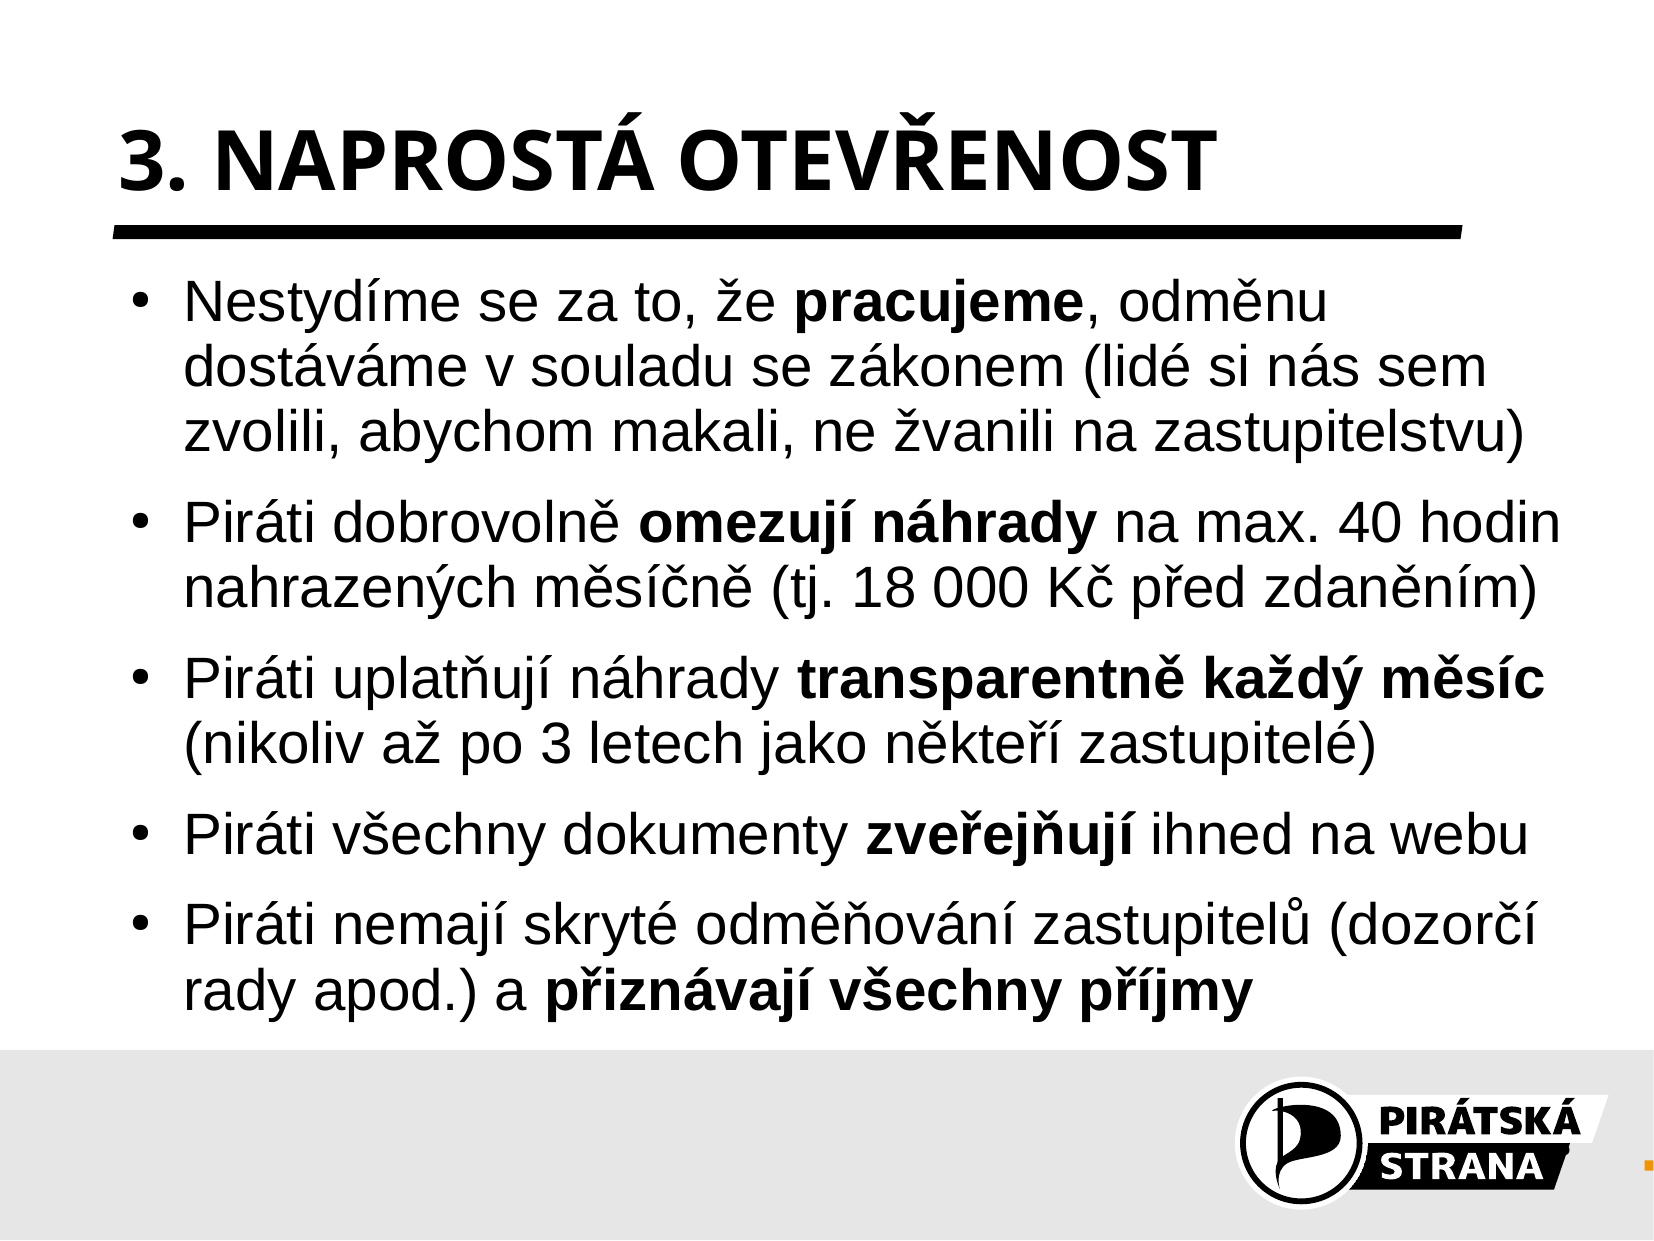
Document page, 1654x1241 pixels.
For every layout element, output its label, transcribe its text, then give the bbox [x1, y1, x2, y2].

title 3. NAPROSTÁ OTEVŘENOST [118, 8, 1576, 216]
list Nestydíme se za to, že pracujeme, odměnu dostáváme v souladu se zákonem (lidé si nás sem zvolili, abychom makali, ne žvanili na zastupitelstvu) Piráti dobrovolně omezují náhrady na max. 40 hodin nahrazených měsíčně (tj. 18 000 Kč před zdaněním) Piráti uplatňují náhrady transparentně každý měsíc (nikoliv až po 3 letech jako někteří zastupitelé) Piráti všechny dokumenty zveřejňují ihned na webu Piráti nemají skryté odměňování zastupitelů (dozorčí rady apod.) a přiznávají všechny příjmy [112, 268, 1576, 1025]
